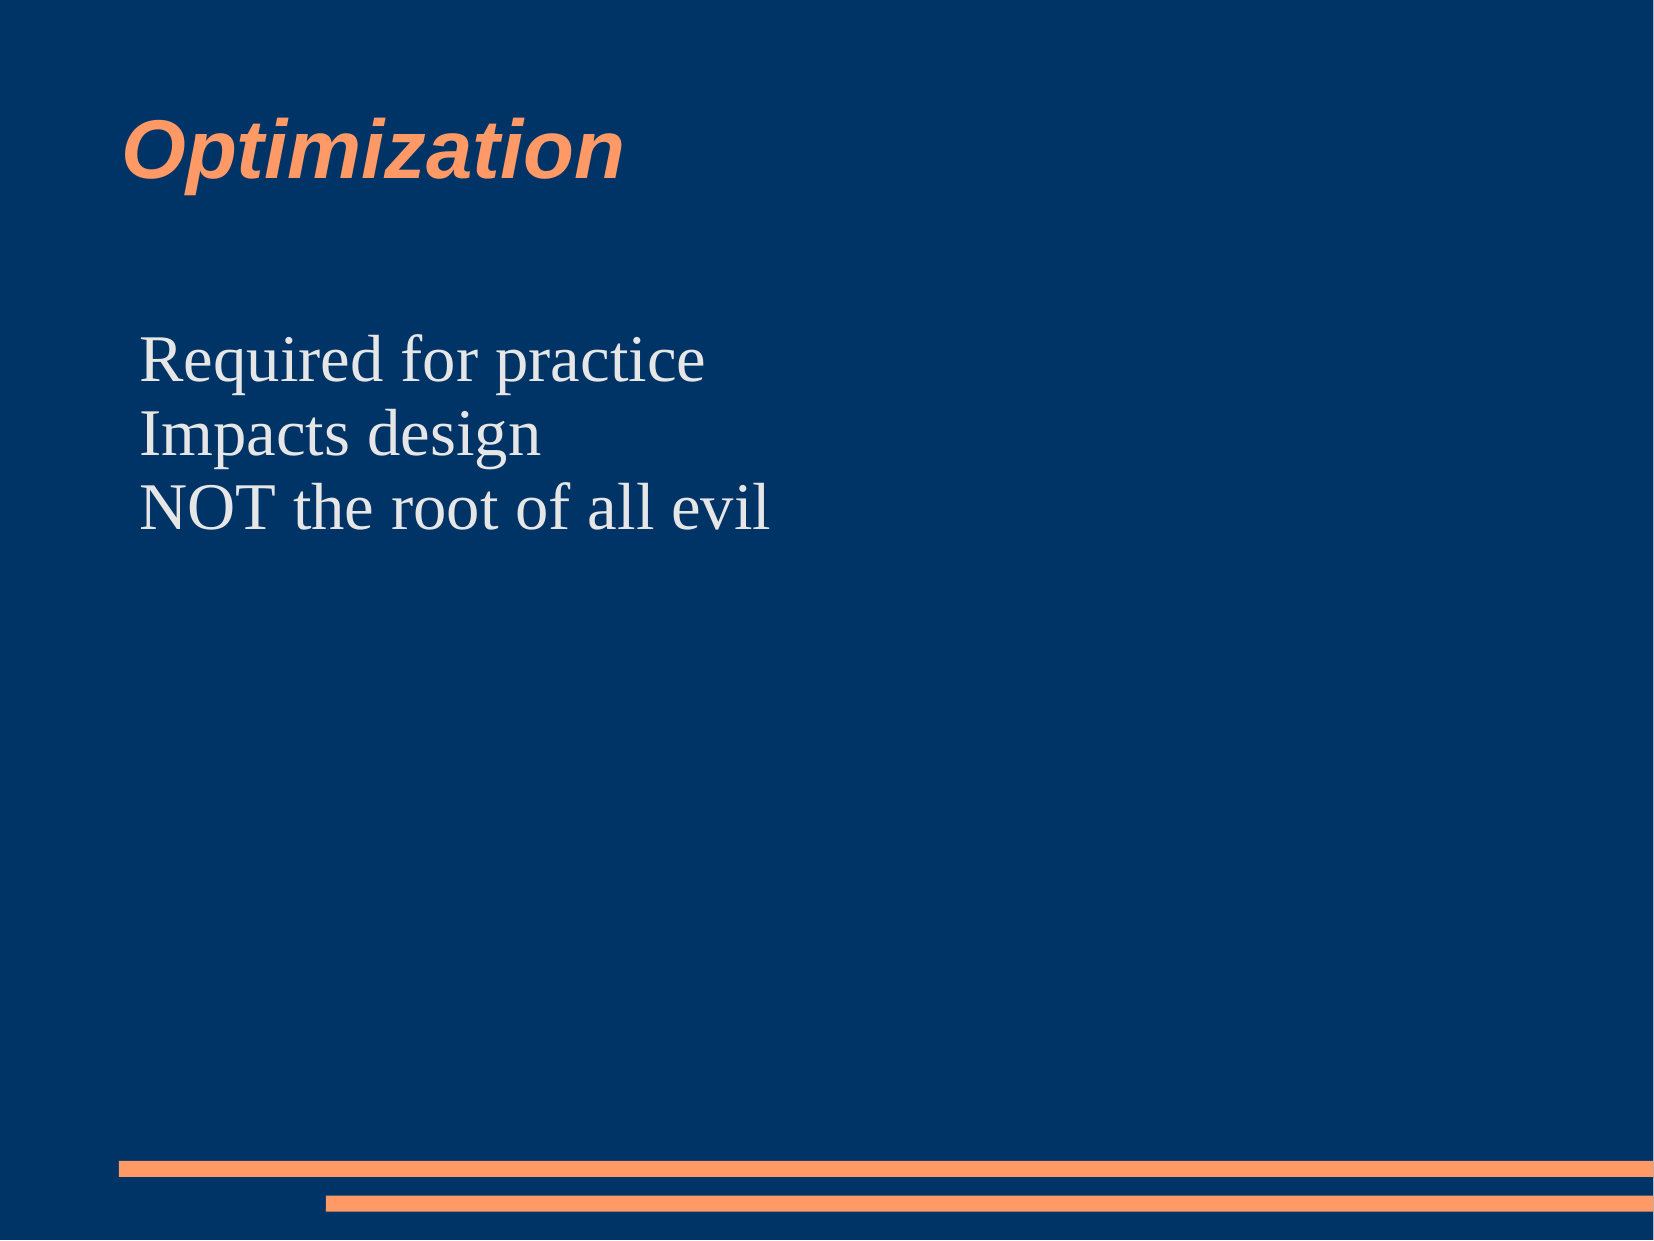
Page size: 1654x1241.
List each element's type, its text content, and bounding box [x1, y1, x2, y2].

list Required for practice Impacts design NOT the root of all evil [121, 322, 1561, 1133]
title Optimization [121, 46, 1534, 254]
